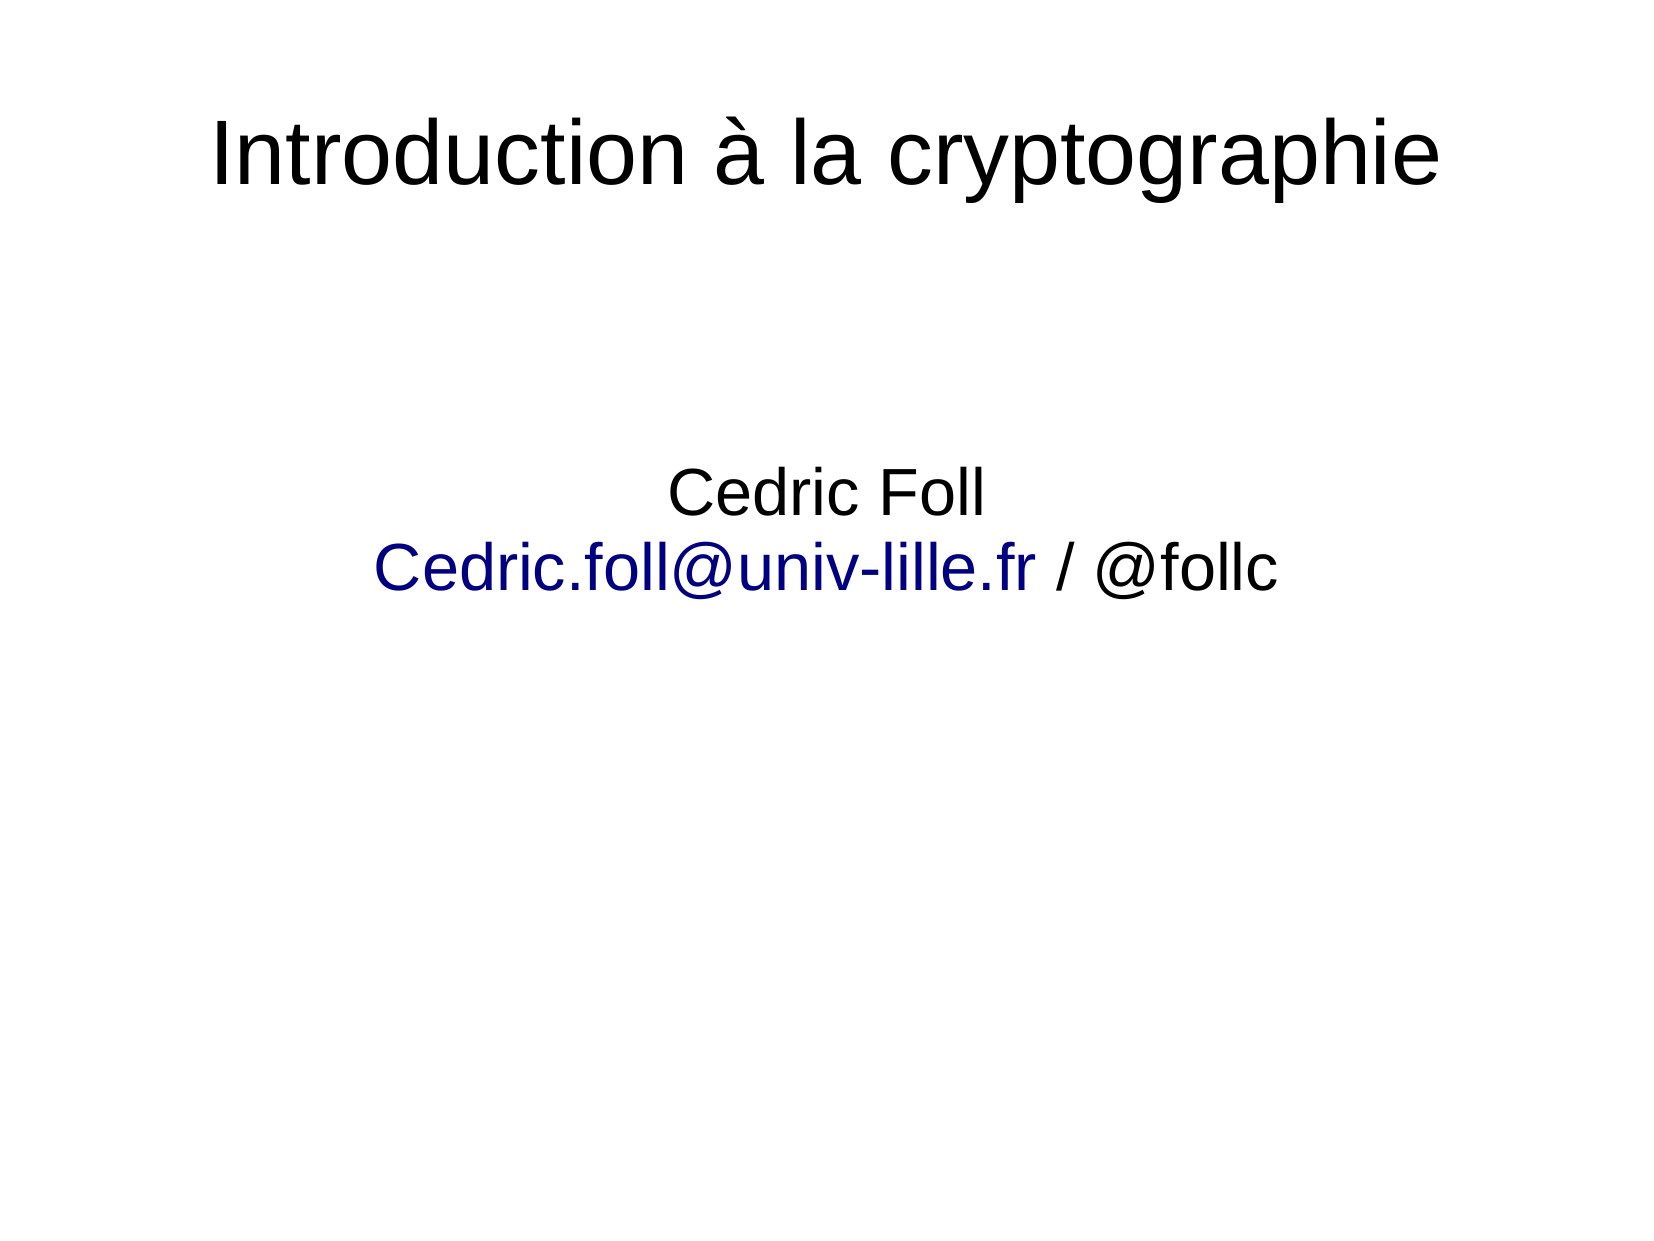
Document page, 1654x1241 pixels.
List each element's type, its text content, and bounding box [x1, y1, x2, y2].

subtitle Cedric Foll Cedric.foll@univ-lille.fr / @follc [82, 49, 1571, 1010]
